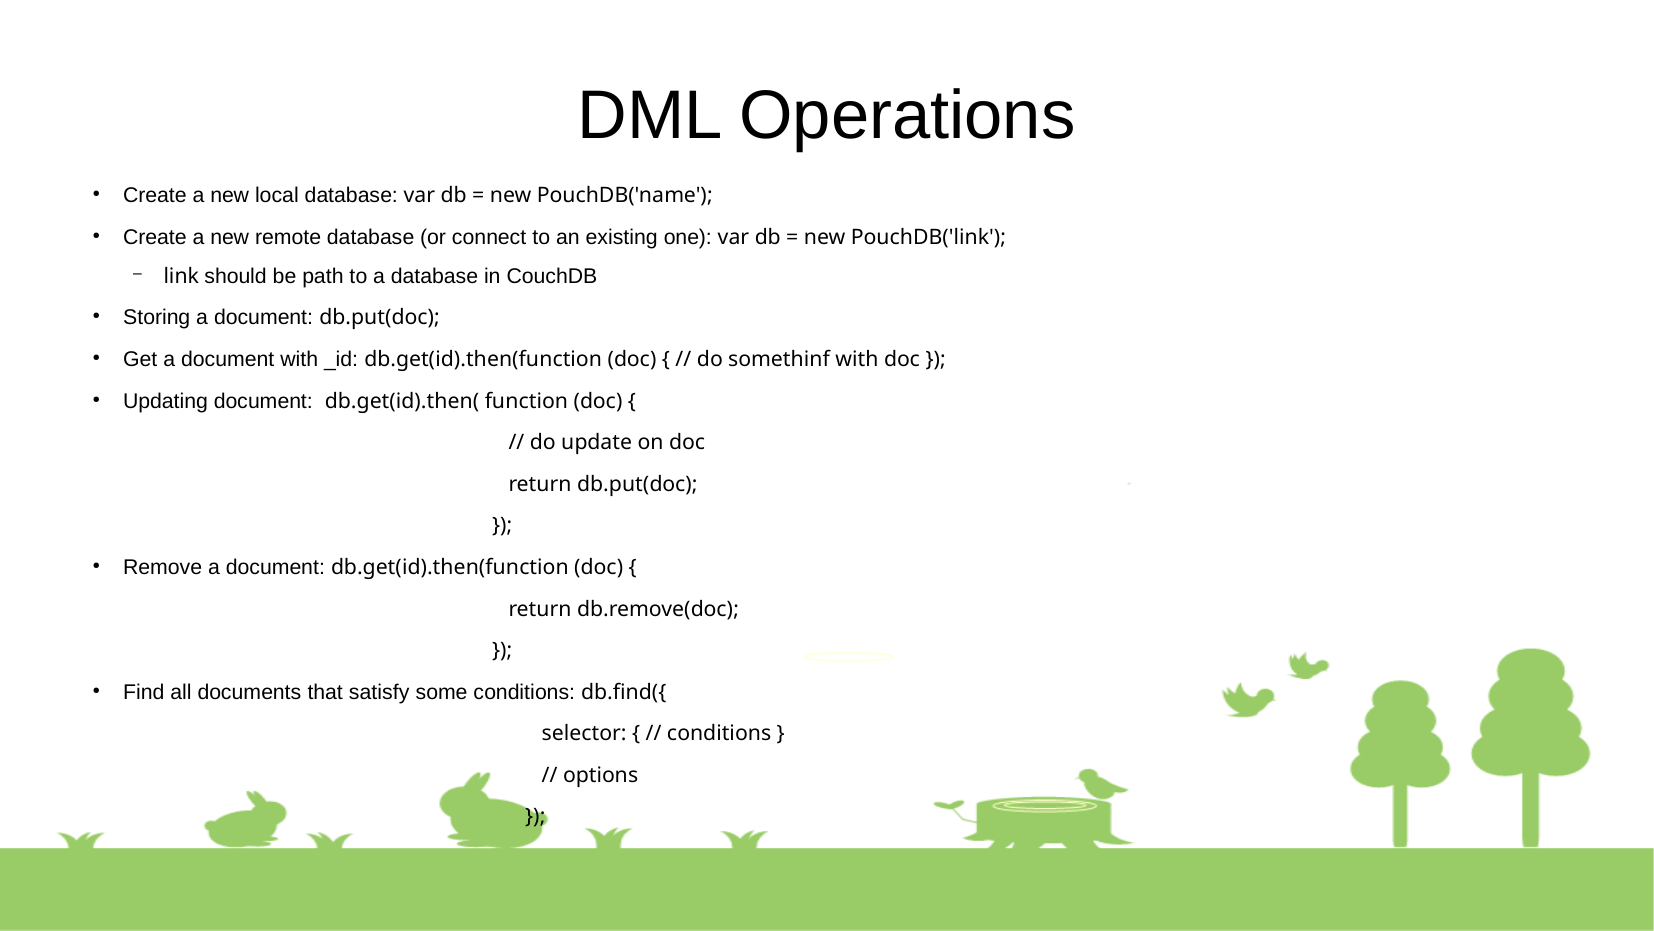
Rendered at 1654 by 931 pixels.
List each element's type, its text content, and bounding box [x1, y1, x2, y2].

title DML Operations [82, 37, 1571, 180]
picture [0, 0, 1654, 931]
list Create a new local database: var db = new PouchDB('name'); Create a new remote database (or connect to an existing one): var db = new PouchDB('link'); link should be path to a database in CouchDB Storing a document: db.put(doc); Get a document with _id: db.get(id).then(function (doc) { // do somethinf with doc }); Updating document: db.get(id).then( function (doc) { // do update on doc return db.put(doc); }); Remove a document: db.get(id).then(function (doc) { return db.remove(doc); }); Find all documents that satisfy some conditions: db.find({ selector: { // conditions } // options }); [82, 180, 1571, 841]
